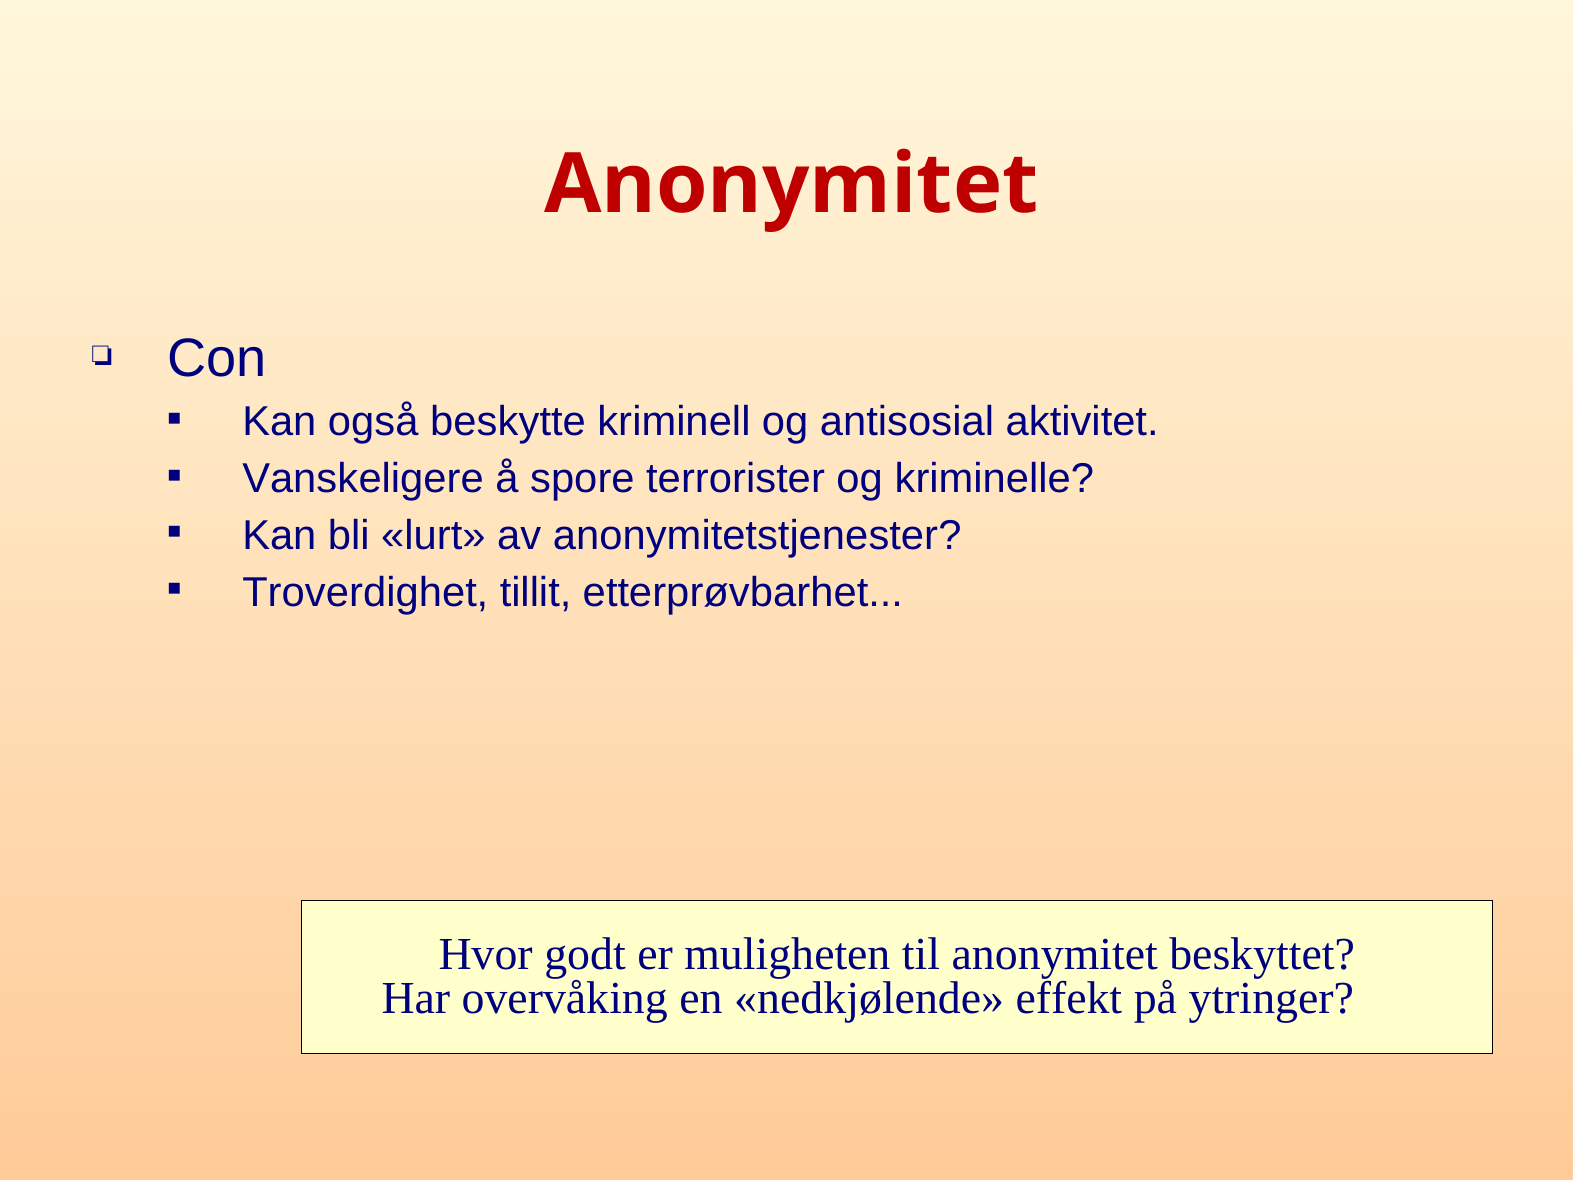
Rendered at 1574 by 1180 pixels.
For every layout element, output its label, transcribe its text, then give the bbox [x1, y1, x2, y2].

list Con Kan også beskytte kriminell og antisosial aktivitet. Vanskeligere å spore terrorister og kriminelle? Kan bli «lurt» av anonymitetstjenester? Troverdighet, tillit, etterprøvbarhet... [92, 334, 1546, 1168]
text_box Hvor godt er muligheten til anonymitet beskyttet? Har overvåking en «nedkjølende» effekt på ytringer? [301, 900, 1493, 1054]
title Anonymitet [39, 54, 1543, 309]
